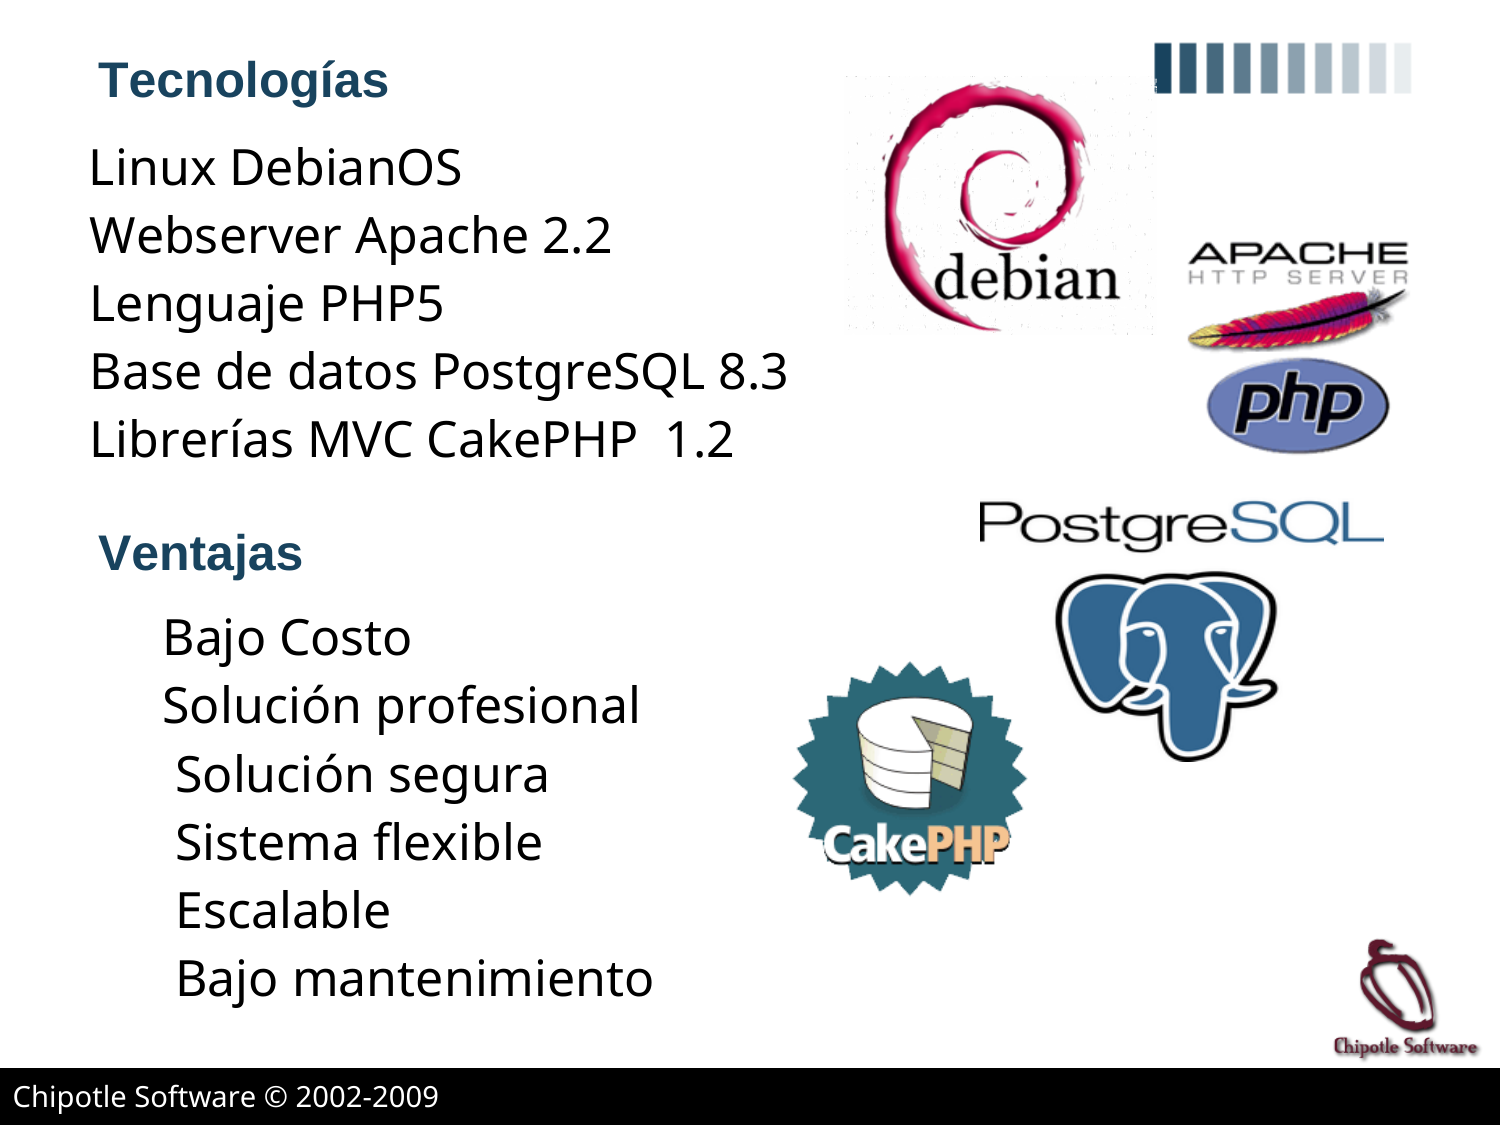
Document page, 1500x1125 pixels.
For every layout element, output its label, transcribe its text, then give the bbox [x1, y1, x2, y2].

title Tecnologías [83, 42, 739, 118]
text_box Linux DebianOS Webserver Apache 2.2 Lenguaje PHP5 Base de datos PostgreSQL 8.3 Librerías MVC CakePHP 1.2 [61, 124, 886, 443]
title Ventajas [83, 515, 739, 591]
picture [844, 29, 1447, 335]
picture [791, 496, 1384, 898]
picture [1316, 927, 1493, 1075]
picture [1182, 236, 1418, 457]
text_box Bajo Costo Solución profesional Solución segura Sistema flexible Escalable Bajo mantenimiento [147, 594, 756, 975]
